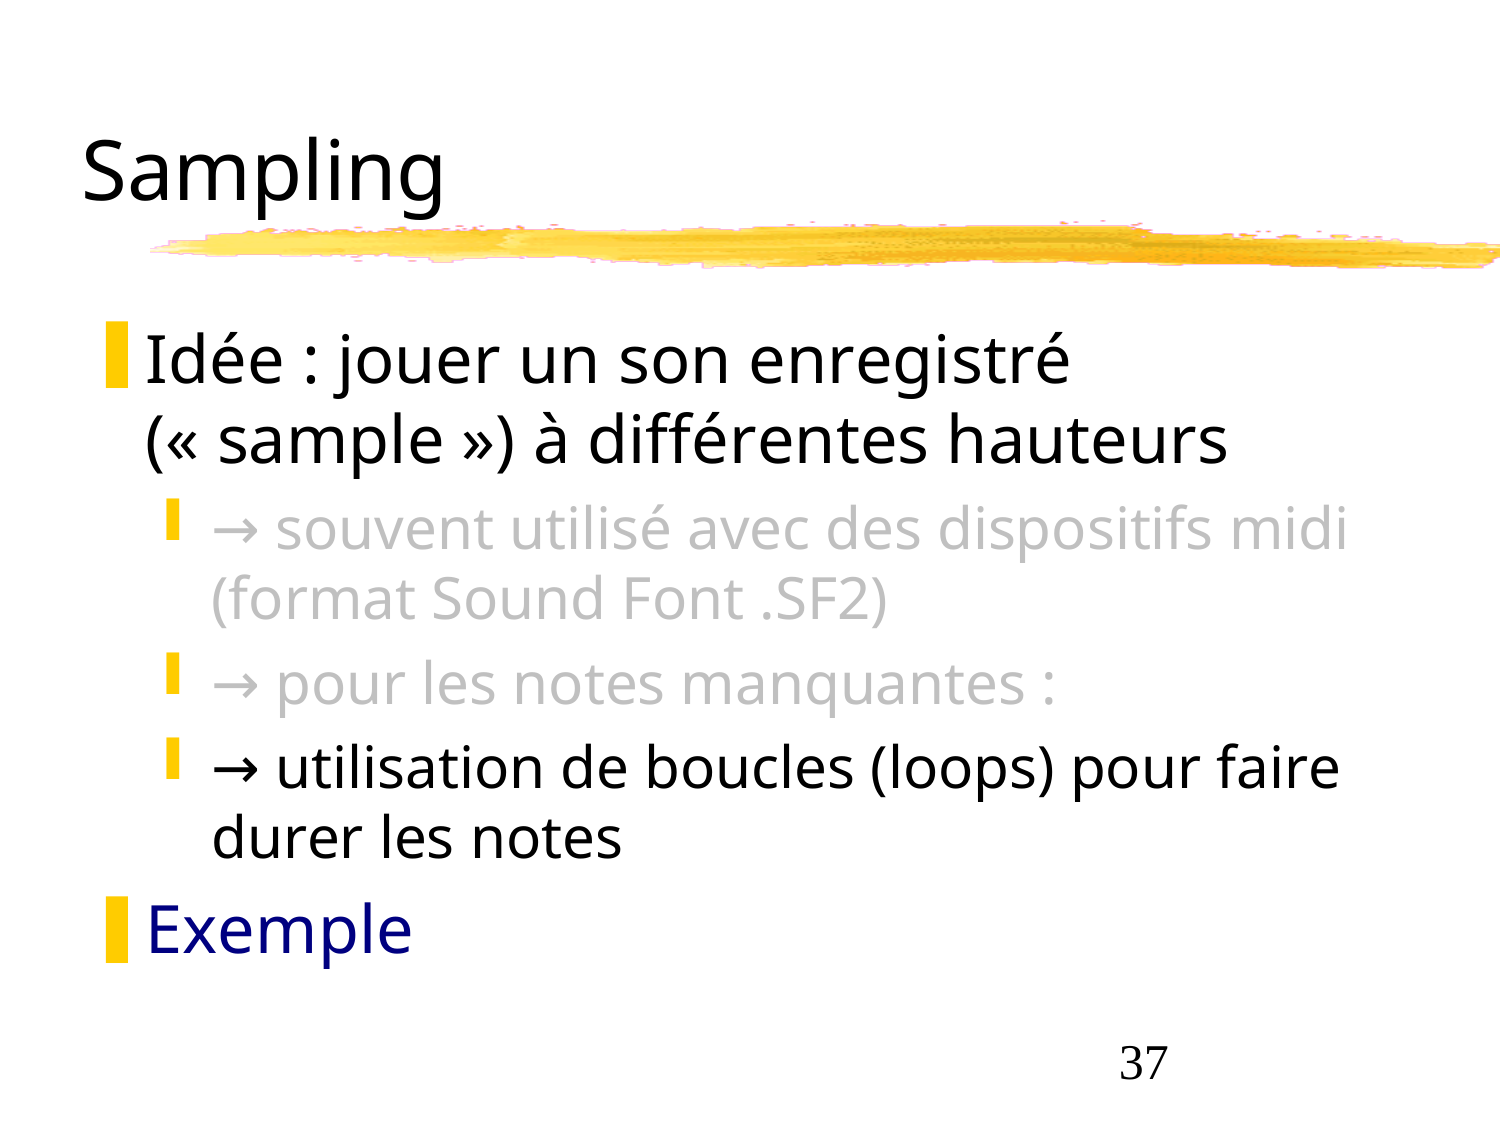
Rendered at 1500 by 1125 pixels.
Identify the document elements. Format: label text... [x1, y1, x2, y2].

title Sampling [66, 8, 1342, 225]
picture [150, 215, 1500, 279]
list Idée : jouer un son enregistré (« sample ») à différentes hauteurs → souvent utilisé avec des dispositifs midi (format Sound Font .SF2) → pour les notes manquantes : → utilisation de boucles (loops) pour faire durer les notes Exemple [74, 309, 1417, 1052]
